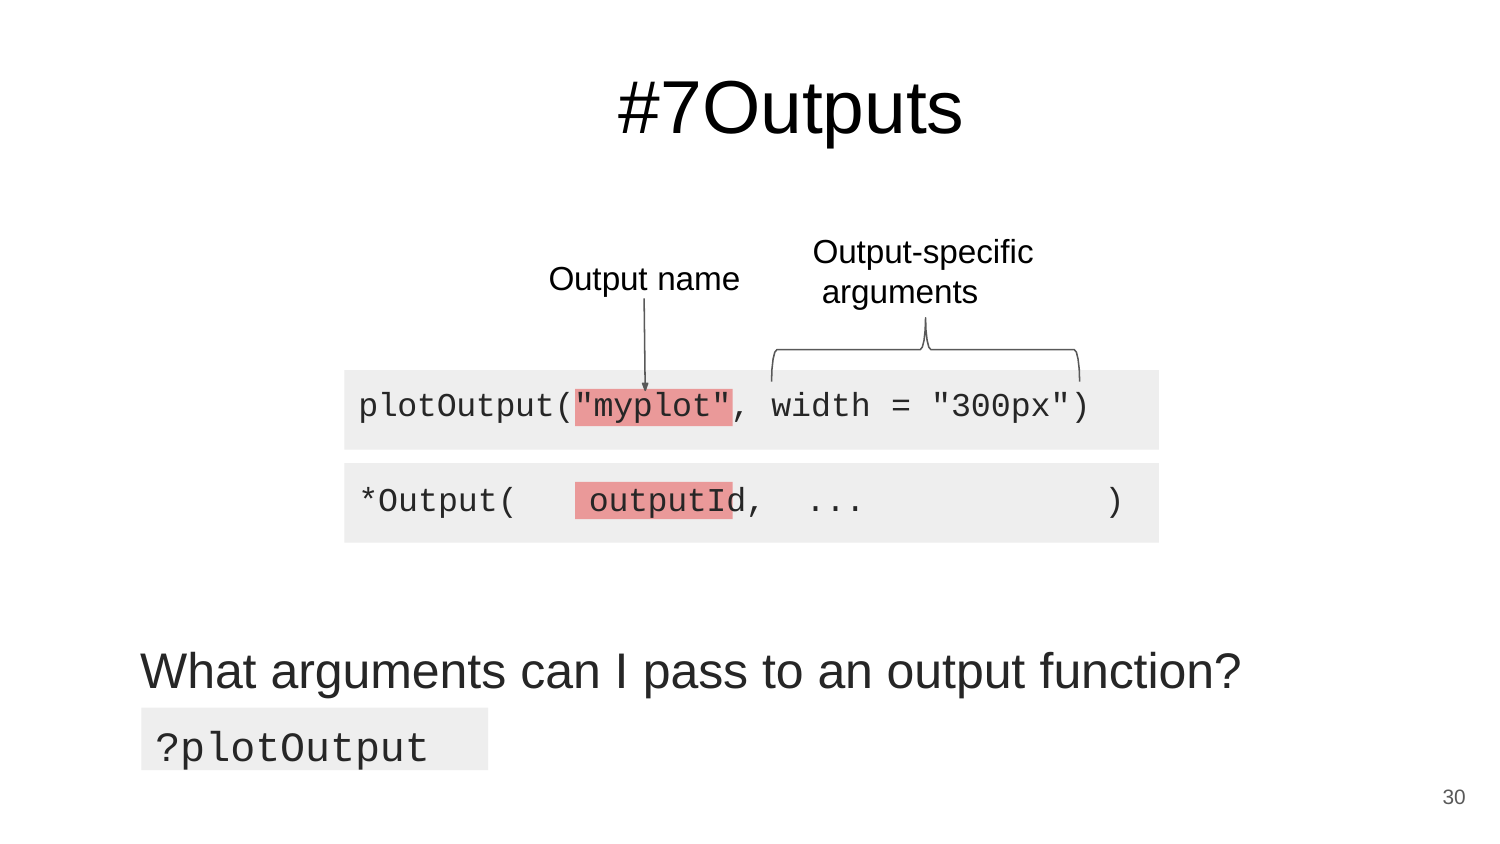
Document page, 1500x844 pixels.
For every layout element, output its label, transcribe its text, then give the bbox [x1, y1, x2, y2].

text_box [646, 370, 771, 380]
text_box Output name [546, 254, 743, 297]
text_box plotOutput("myplot", width = "300px") *Output( outputId, ... ) [344, 380, 1159, 519]
slide_number <number> [1438, 783, 1470, 844]
text_box ?plotOutput [141, 707, 489, 771]
text_box [344, 519, 1159, 543]
title #7Outputs [616, 56, 976, 240]
text_box [344, 370, 644, 380]
text_box Output-specific arguments [810, 228, 1037, 311]
text_box What arguments can I pass to an output function? [138, 636, 1245, 699]
text_box [773, 370, 1078, 380]
text_box [1081, 370, 1159, 380]
